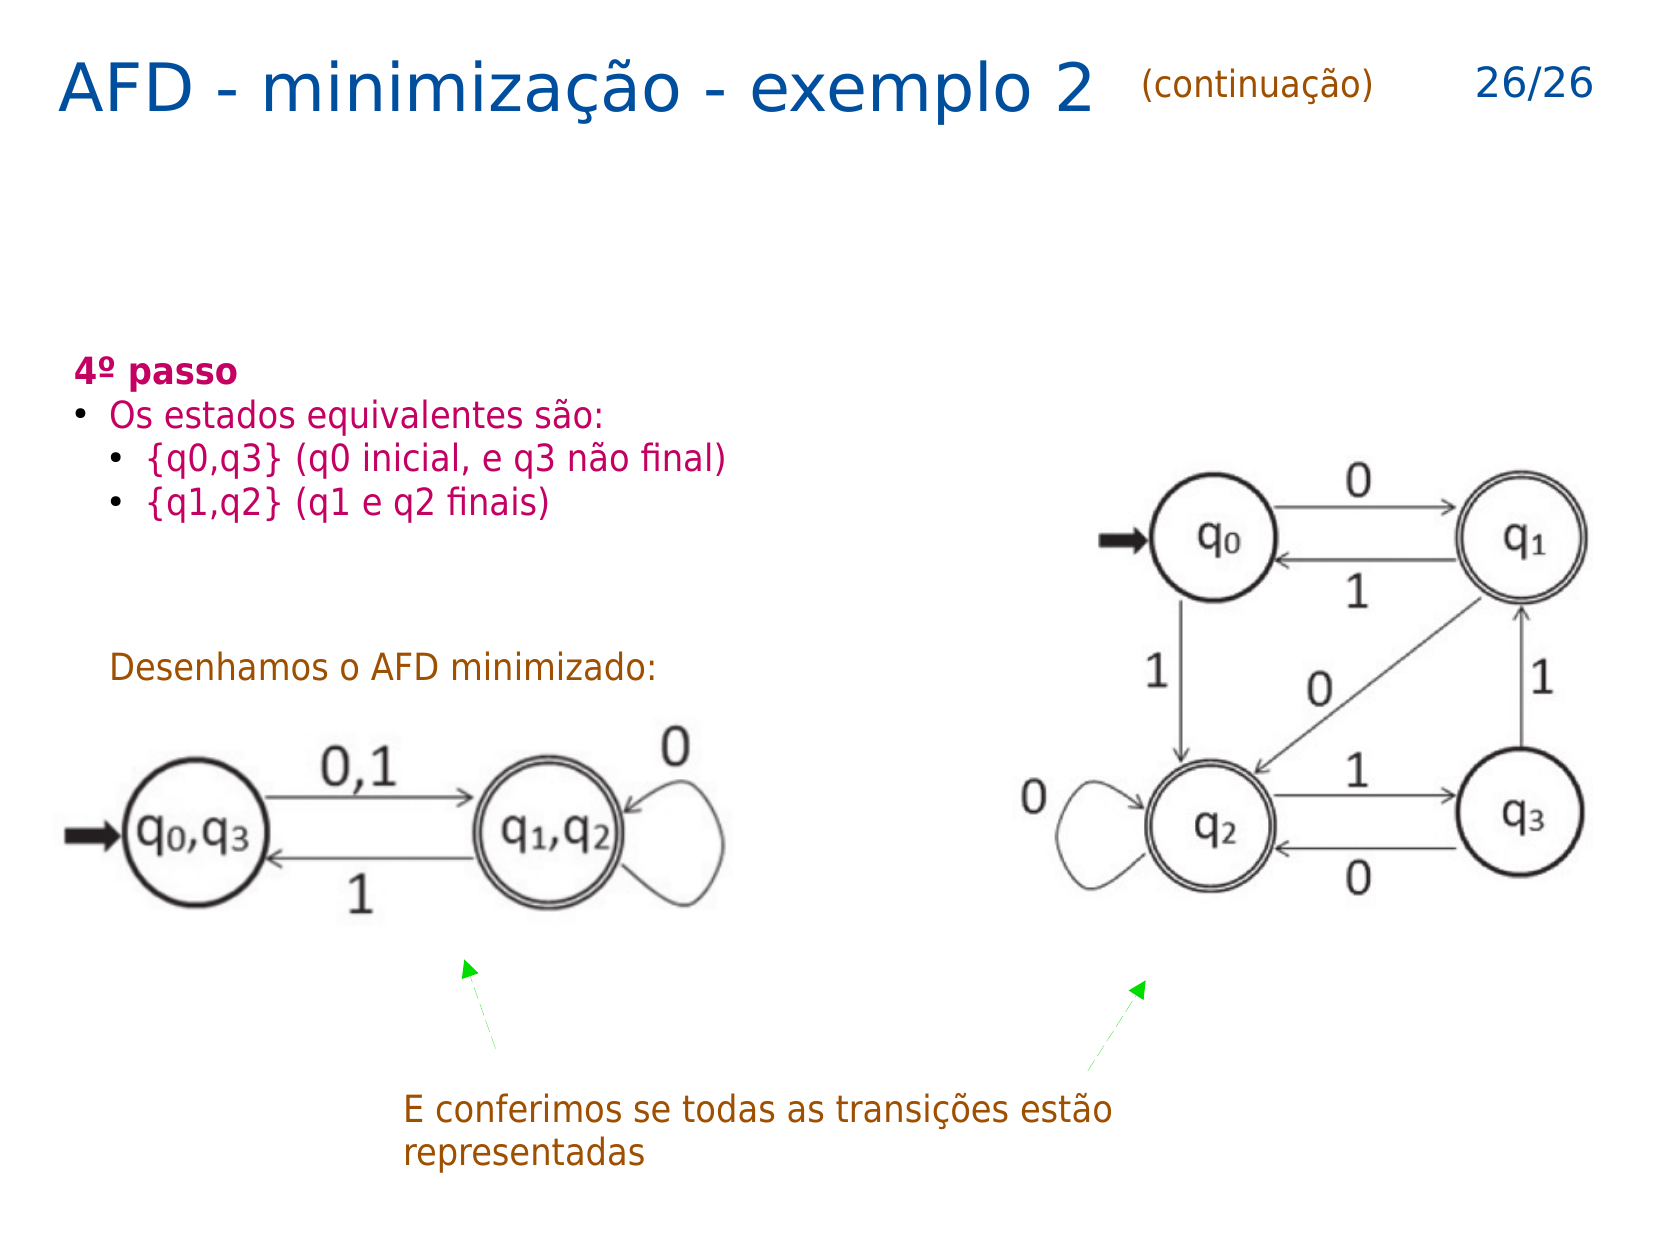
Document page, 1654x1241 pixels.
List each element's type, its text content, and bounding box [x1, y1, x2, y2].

title AFD - minimização - exemplo 2 [59, 29, 1625, 148]
text_box (continuação) [1126, 55, 1417, 121]
text_box 4º passo Os estados equivalentes são: {q0,q3} (q0 inicial, e q3 não final) {q1,q2} (q1 e q2 finais) [59, 342, 901, 532]
text_box E conferimos se todas as transições estão representadas [388, 1080, 1317, 1193]
picture [47, 715, 748, 934]
picture [1012, 455, 1593, 909]
text_box Desenhamos o AFD minimizado: [94, 637, 673, 697]
